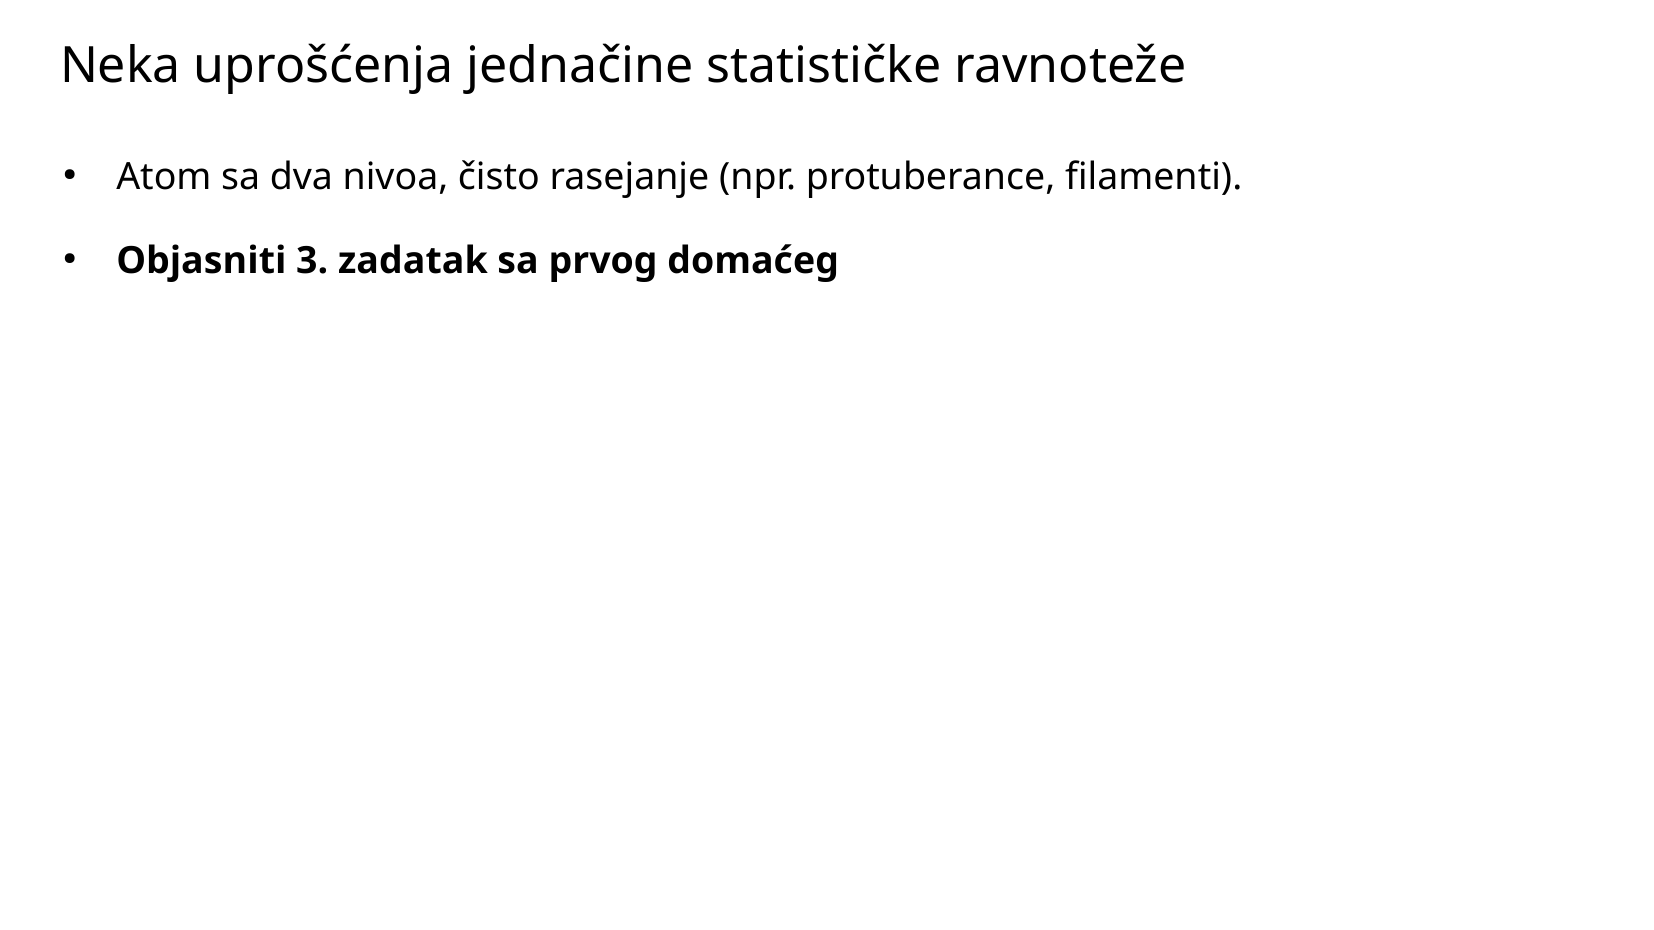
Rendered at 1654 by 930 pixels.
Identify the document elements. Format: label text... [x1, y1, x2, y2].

title Neka uprošćenja jednačine statističke ravnoteže [59, 13, 1648, 113]
list Atom sa dva nivoa, čisto rasejanje (npr. protuberance, filamenti). Objasniti 3. zadatak sa prvog domaćeg [45, 149, 1635, 880]
